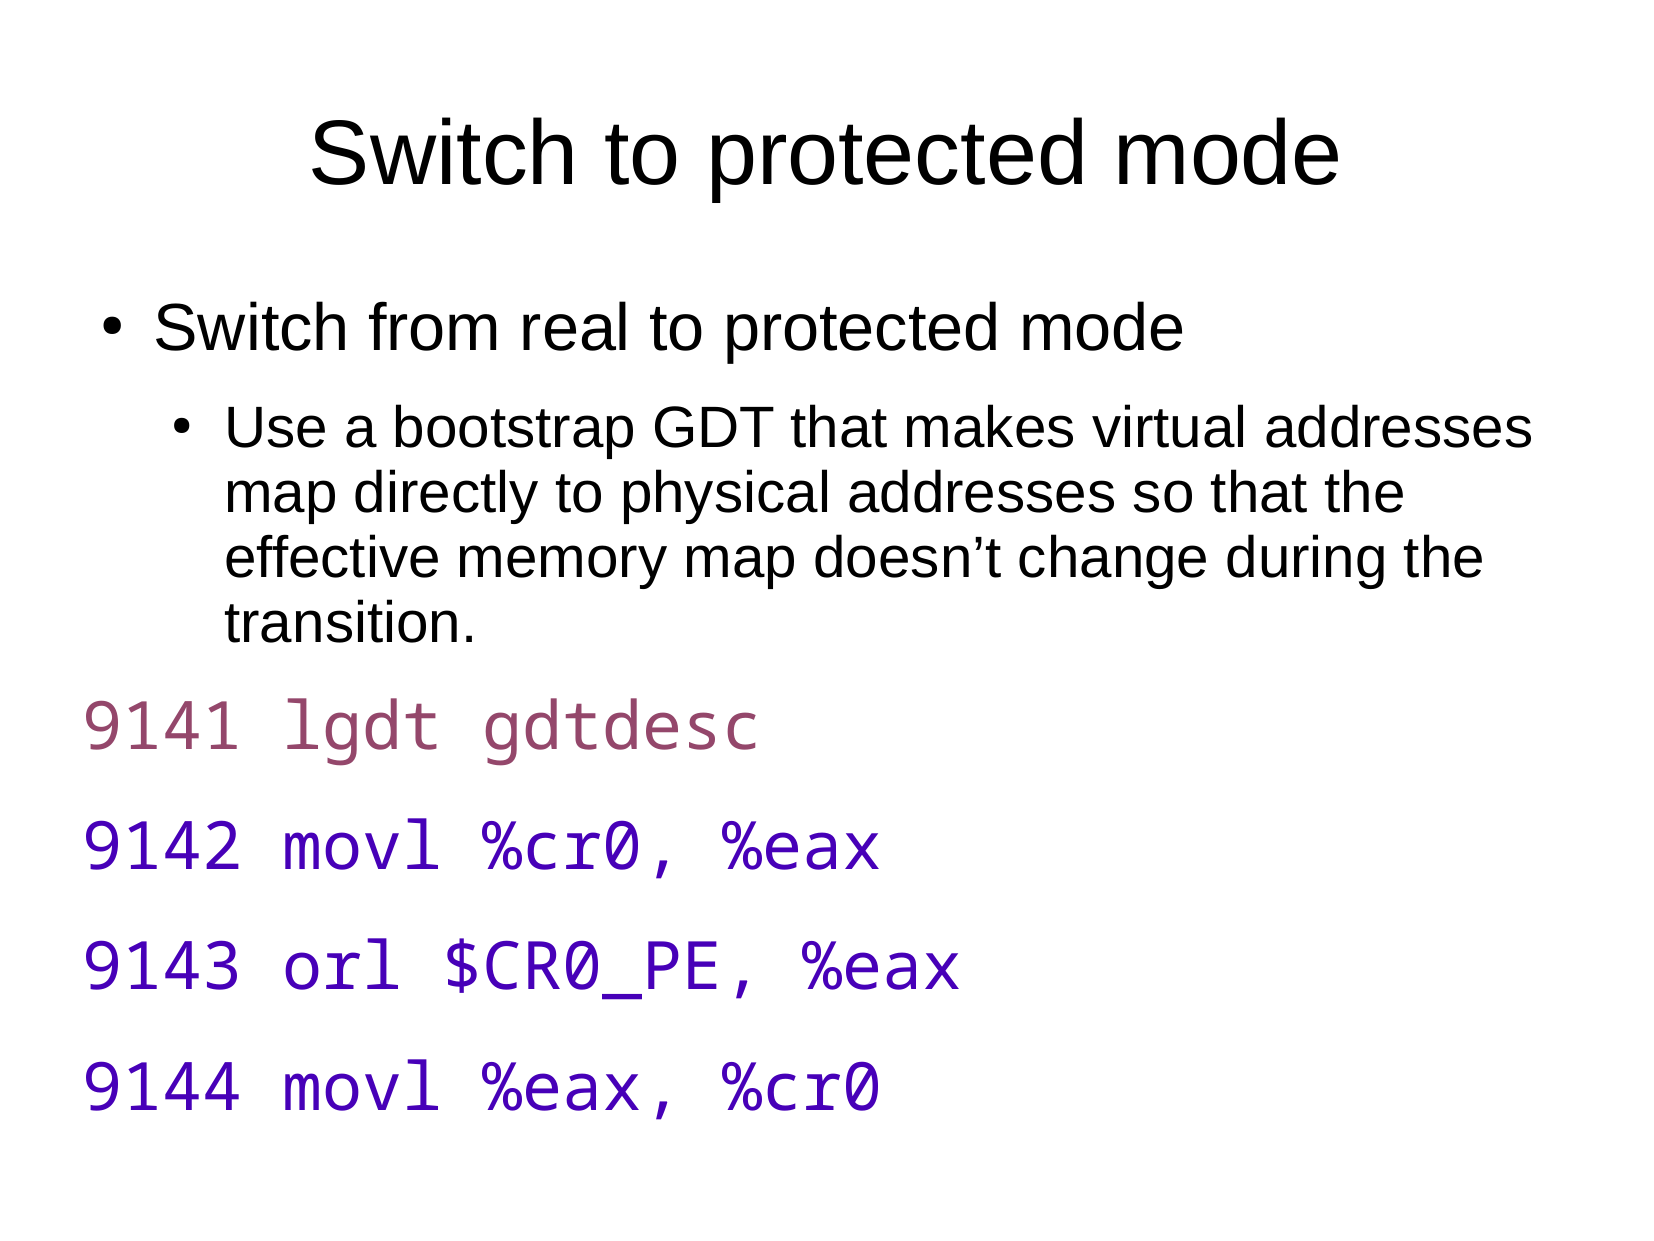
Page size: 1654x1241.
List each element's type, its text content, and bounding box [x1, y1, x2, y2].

list Switch from real to protected mode Use a bootstrap GDT that makes virtual addresses map directly to physical addresses so that the effective memory map doesn’t change during the transition. 9141 lgdt gdtdesc 9142 movl %cr0, %eax 9143 orl $CR0_PE, %eax 9144 movl %eax, %cr0 [82, 290, 1571, 1163]
title Switch to protected mode [82, 49, 1571, 257]
